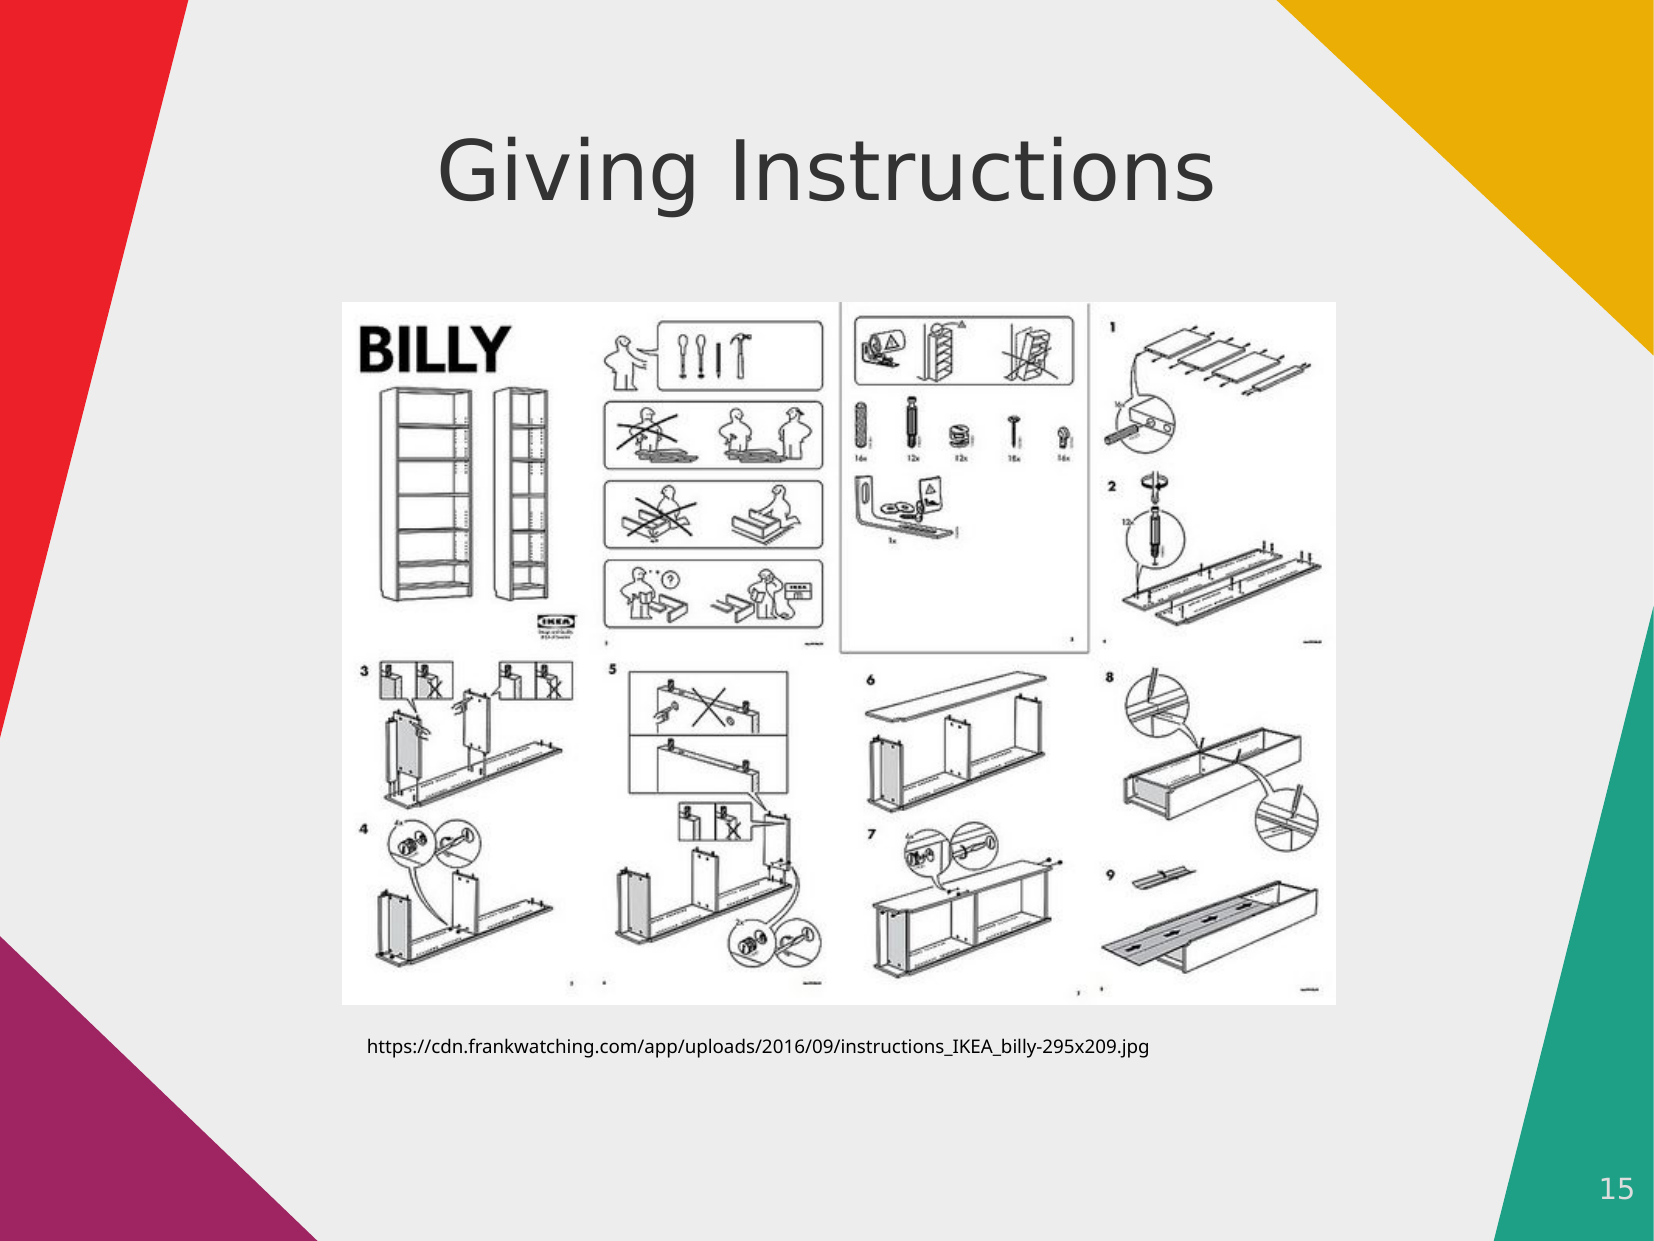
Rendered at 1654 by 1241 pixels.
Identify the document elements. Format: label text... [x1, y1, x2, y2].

title Giving Instructions [114, 73, 1539, 271]
text_box https://cdn.frankwatching.com/app/uploads/2016/09/instructions_IKEA_billy-295x209.jpg [352, 1005, 1654, 1065]
picture [342, 302, 1336, 1006]
